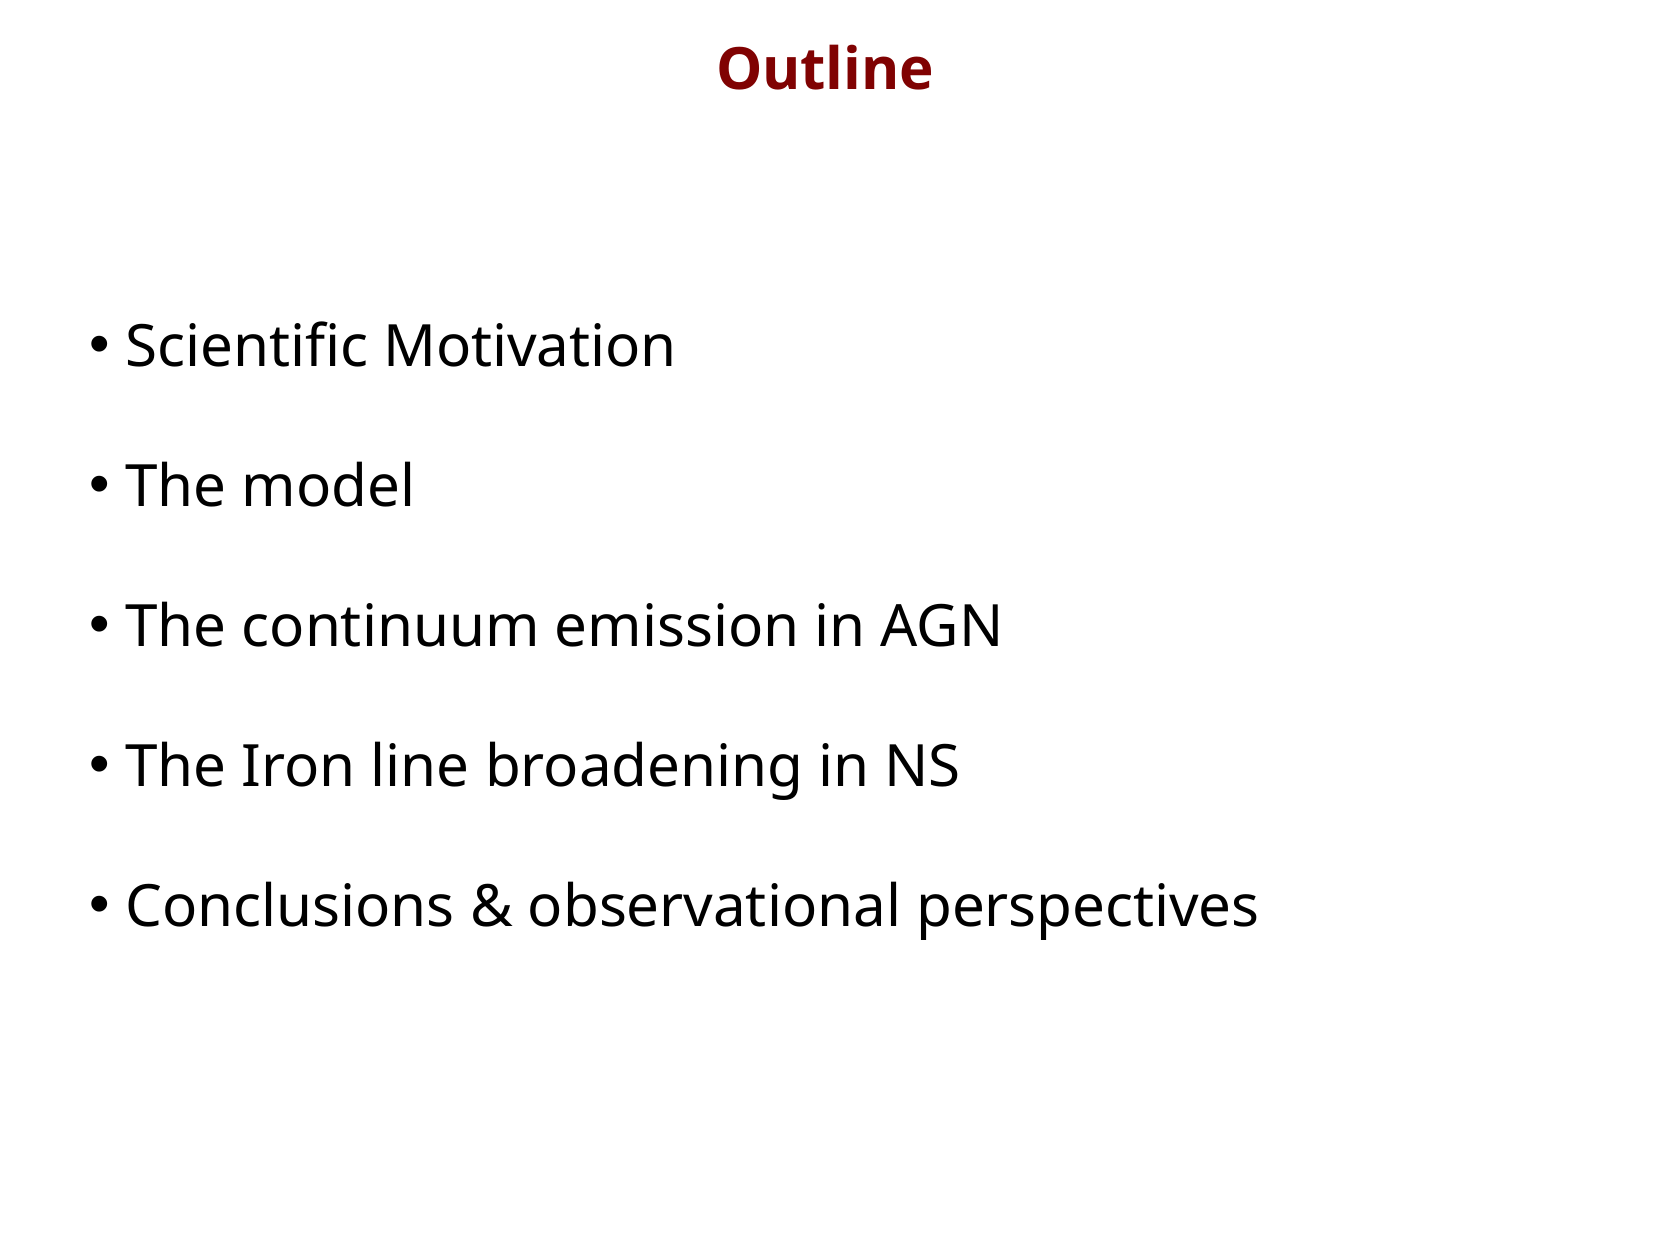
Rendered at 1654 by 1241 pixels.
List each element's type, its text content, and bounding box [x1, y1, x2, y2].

text_box Outline [0, 23, 1651, 109]
text_box Scientific Motivation The model The continuum emission in AGN The Iron line broadening in NS Conclusions & observational perspectives [75, 300, 1562, 947]
